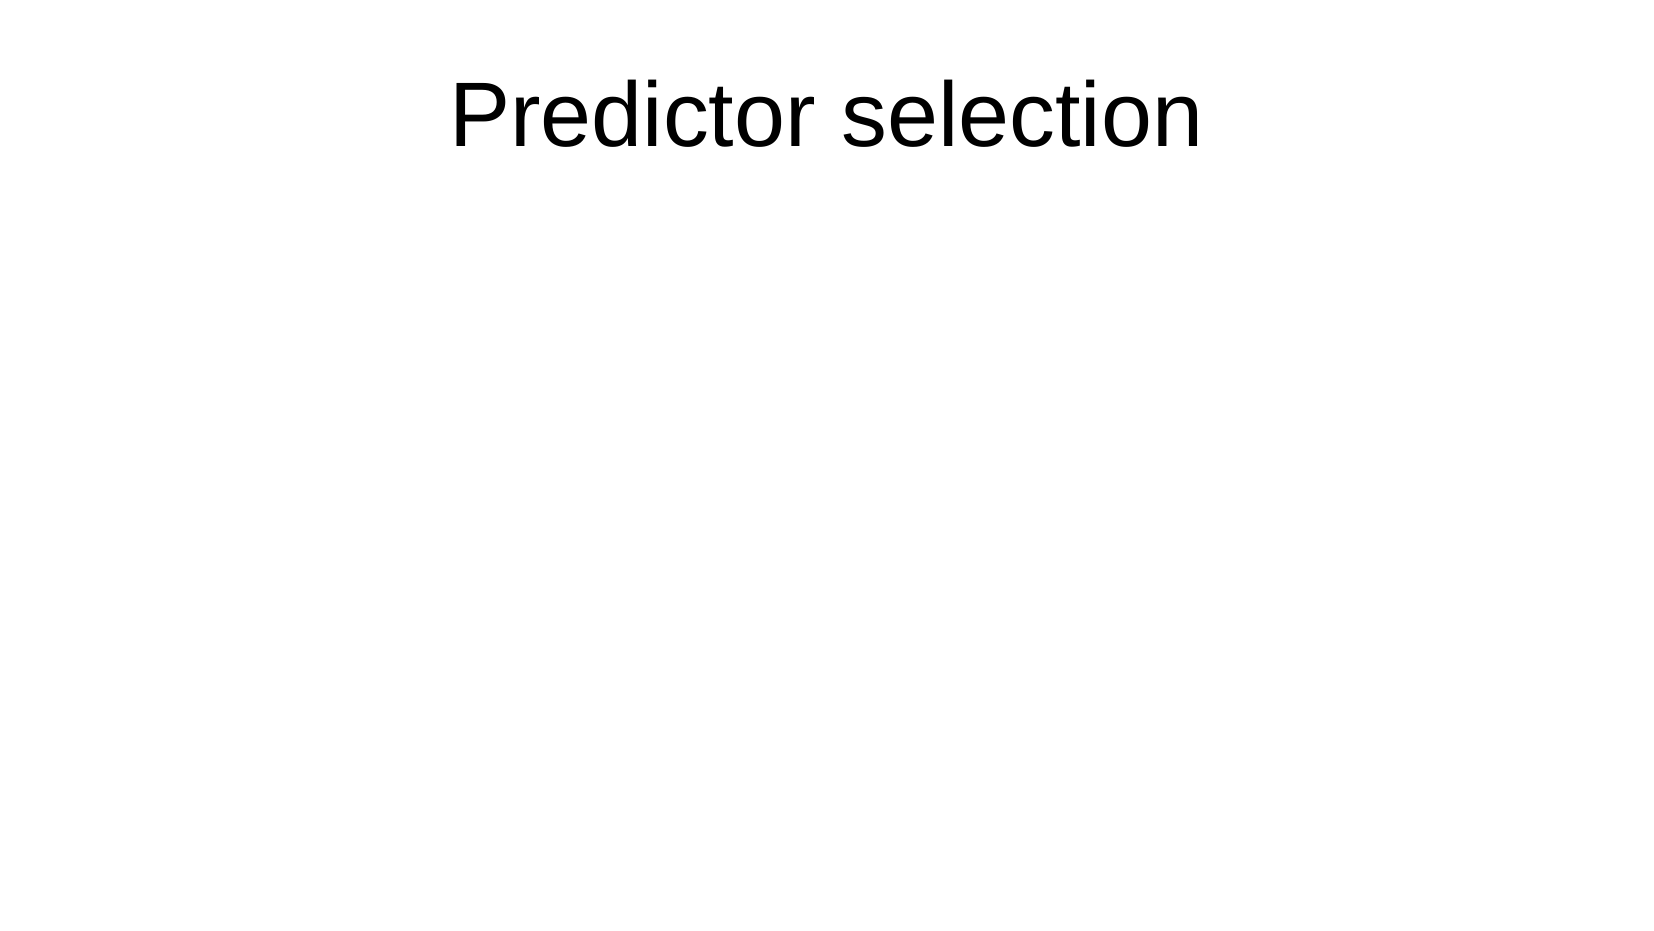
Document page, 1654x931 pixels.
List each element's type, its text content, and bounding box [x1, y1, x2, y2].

title Predictor selection [82, 37, 1571, 193]
